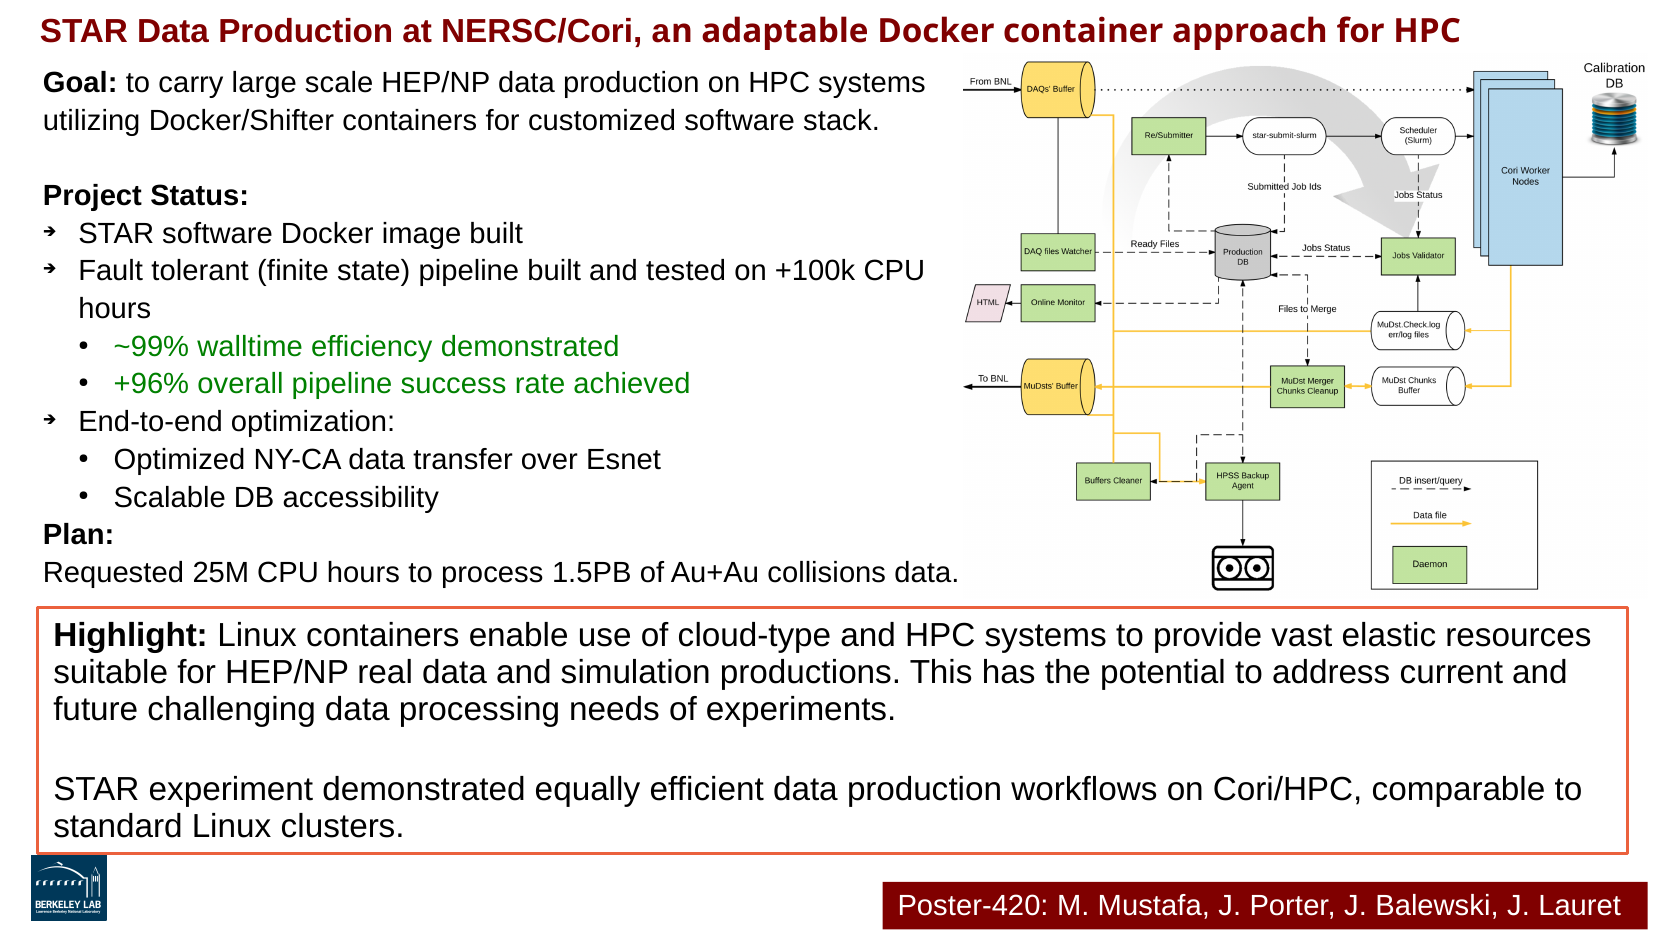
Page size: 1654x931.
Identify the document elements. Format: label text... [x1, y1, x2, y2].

text_box Poster-420: M. Mustafa, J. Porter, J. Balewski, J. Lauret [882, 881, 1648, 930]
text_box STAR Data Production at NERSC/Cori, an adaptable Docker container approach for HPC [25, 0, 1616, 61]
picture [31, 855, 107, 921]
text_box Highlight: Linux containers enable use of cloud-type and HPC systems to provide vast elastic resources suitable for HEP/NP real data and simulation productions. This has the potential to address current and future challenging data processing needs of experiments. STAR experiment demonstrated equally efficient data production workflows on Cori/HPC, comparable to standard Linux clusters. [37, 607, 1628, 851]
text_box Goal: to carry large scale HEP/NP data production on HPC systems utilizing Docker/Shifter containers for customized software stack. Project Status: STAR software Docker image built Fault tolerant (finite state) pipeline built and tested on +100k CPU hours ~99% walltime efficiency demonstrated +96% overall pipeline success rate achieved End-to-end optimization: Optimized NY-CA data transfer over Esnet Scalable DB accessibility Plan: Requested 25M CPU hours to process 1.5PB of Au+Au collisions data. [28, 53, 1007, 667]
picture [1007, 53, 1648, 599]
